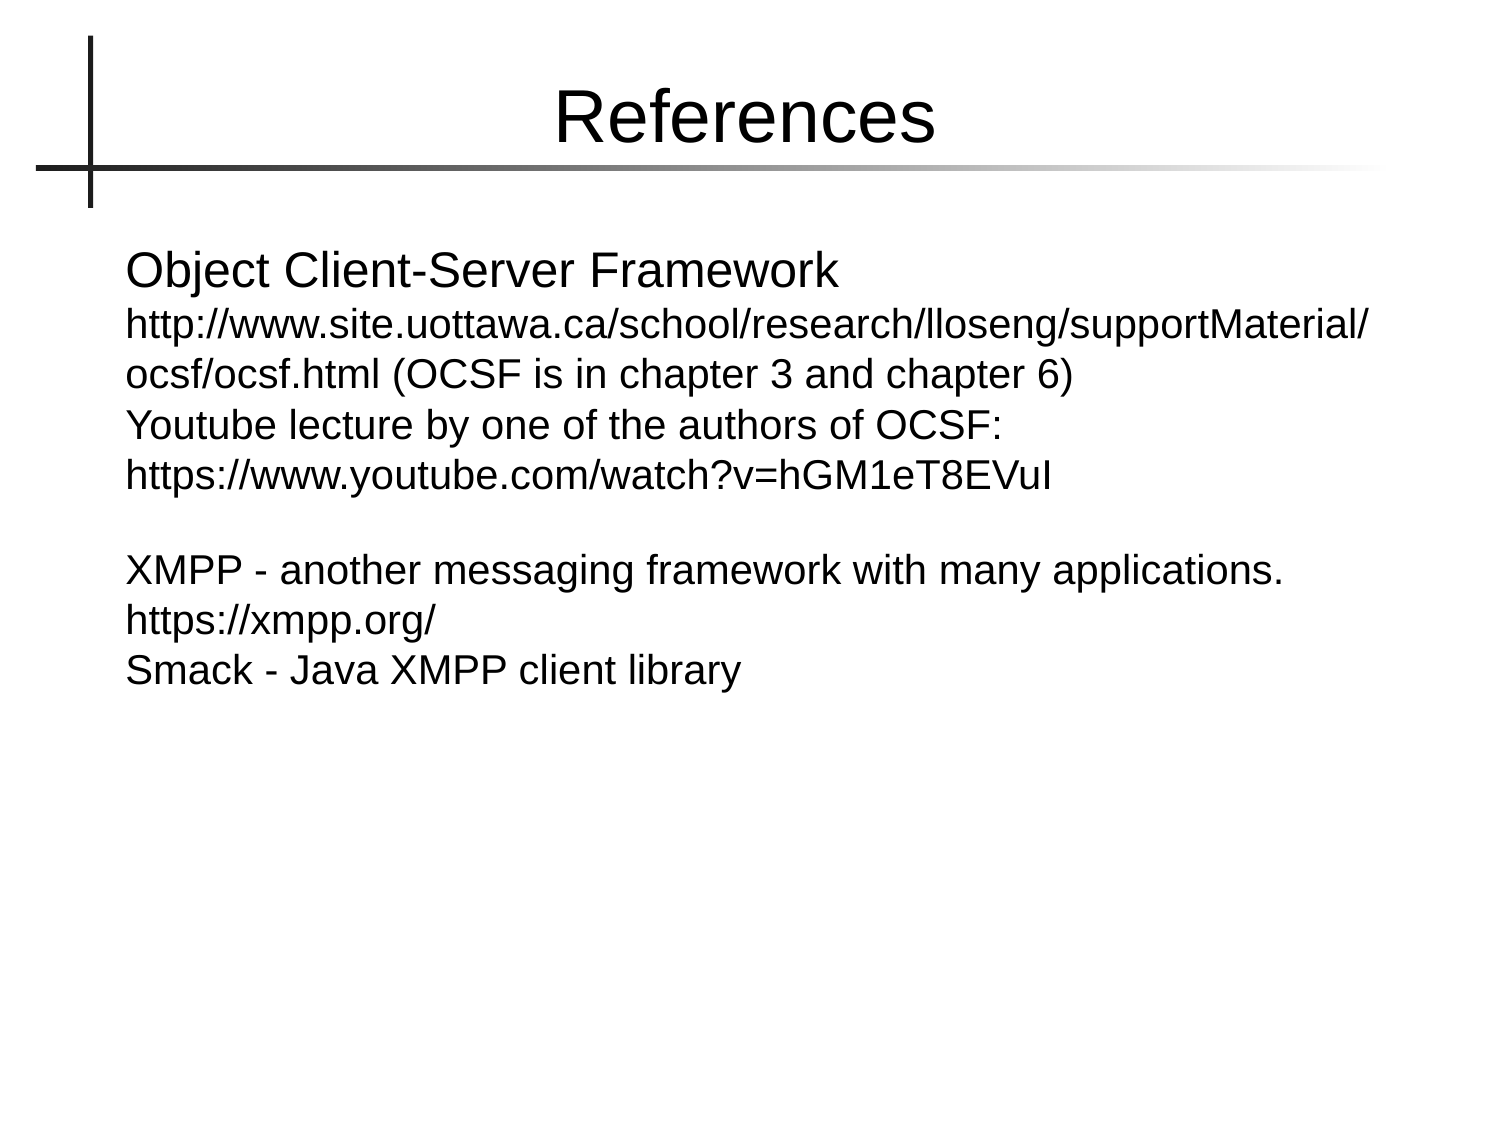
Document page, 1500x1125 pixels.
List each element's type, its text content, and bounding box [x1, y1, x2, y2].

text_box Object Client-Server Framework http://www.site.uottawa.ca/school/research/lloseng/supportMaterial/ocsf/ocsf.html (OCSF is in chapter 3 and chapter 6) Youtube lecture by one of the authors of OCSF: https://www.youtube.com/watch?v=hGM1eT8EVuI XMPP - another messaging framework with many applications. https://xmpp.org/ Smack - Java XMPP client library [110, 229, 1410, 1095]
text_box References [95, 23, 1395, 165]
